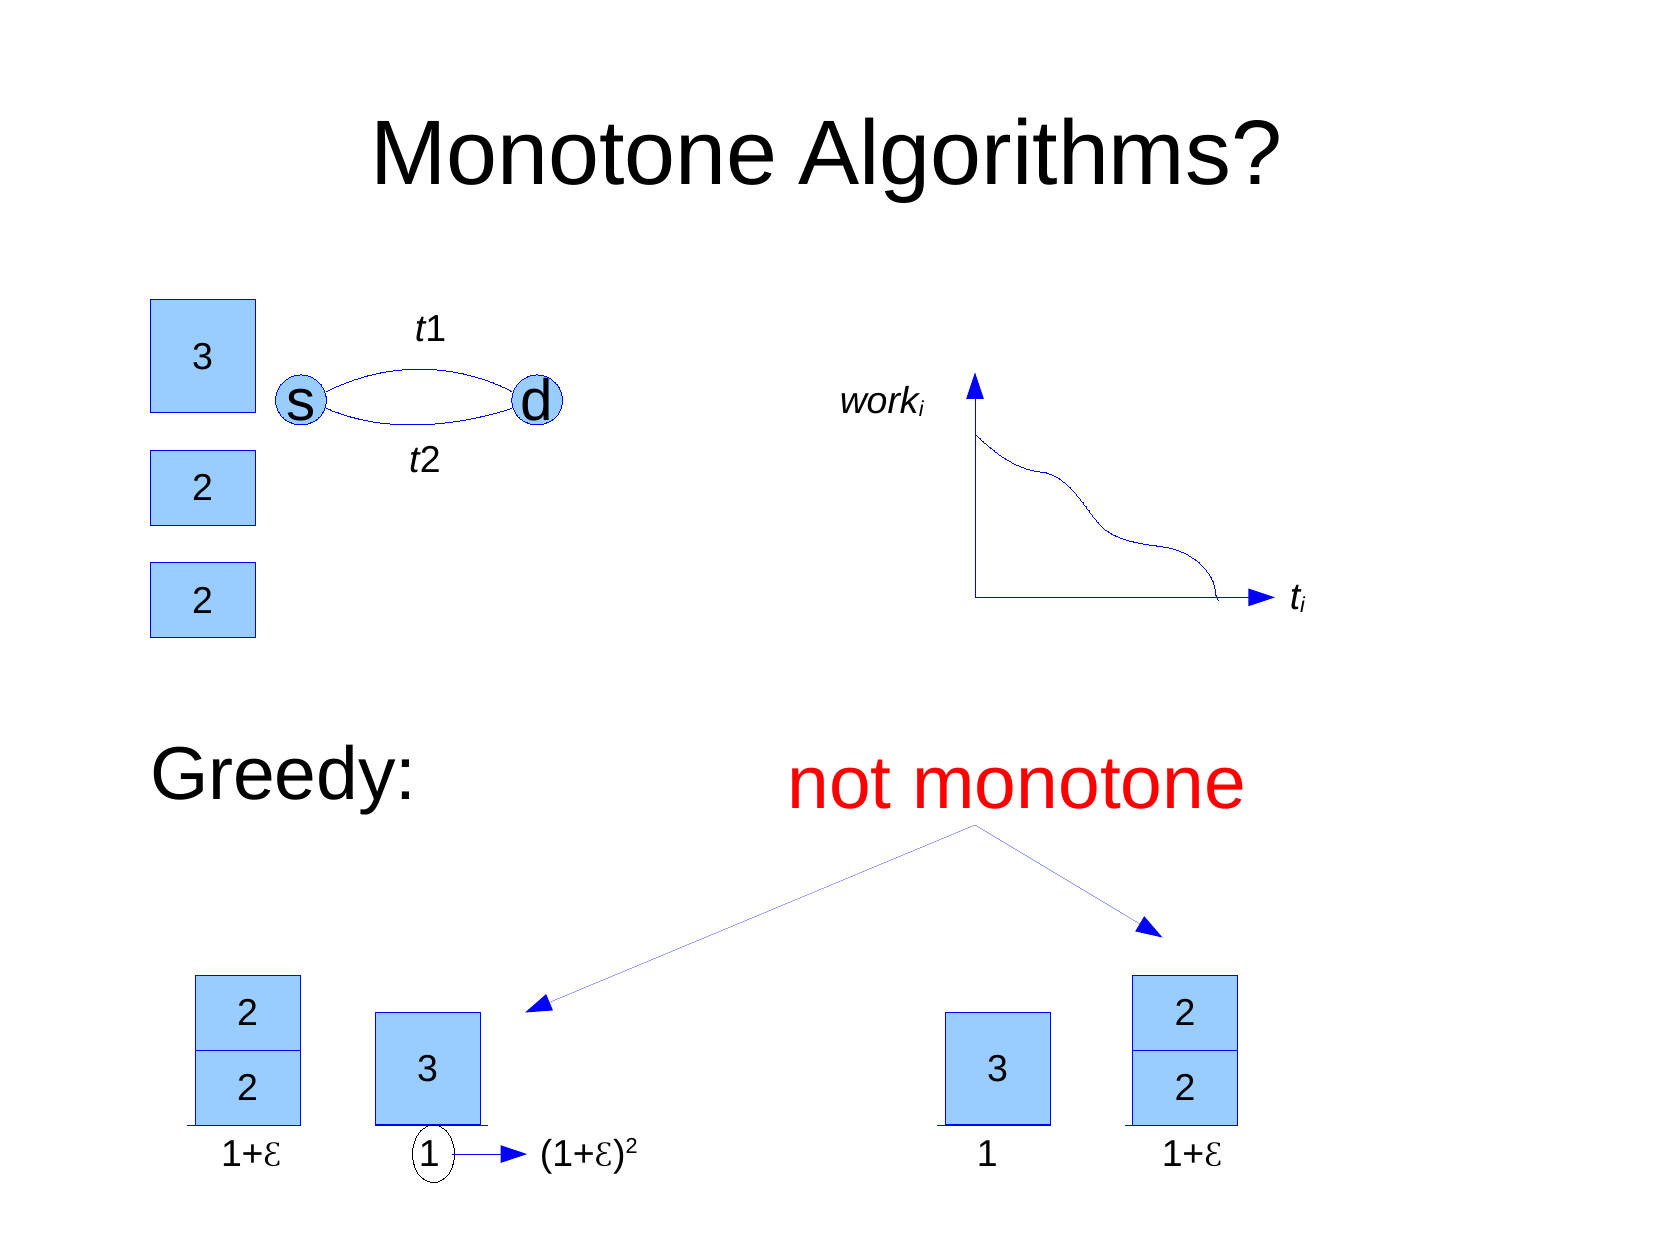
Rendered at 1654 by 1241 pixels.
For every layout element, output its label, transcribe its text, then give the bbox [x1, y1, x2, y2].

text_box 1+ℇ [1147, 1126, 1238, 1182]
text_box 2 [195, 1051, 301, 1125]
text_box t1 [400, 300, 488, 370]
text_box 1 [404, 1125, 455, 1201]
title Monotone Algorithms? [82, 49, 1571, 257]
text_box 2 [195, 975, 301, 1051]
text_box 2 [150, 562, 256, 638]
text_box s [275, 374, 327, 425]
text_box d [511, 374, 563, 425]
text_box not monotone [787, 740, 1426, 826]
text_box Greedy: [150, 684, 614, 863]
text_box 3 [150, 299, 256, 413]
text_box (1+ℇ)2 [525, 1125, 653, 1184]
text_box 1+ℇ [206, 1125, 297, 1201]
text_box 2 [150, 450, 256, 526]
text_box 2 [1132, 1051, 1238, 1125]
text_box worki [825, 372, 1013, 442]
text_box 3 [375, 1012, 481, 1125]
text_box t2 [362, 430, 488, 488]
text_box 2 [1132, 975, 1238, 1051]
text_box 1 [962, 1125, 1013, 1201]
text_box ti [1275, 568, 1463, 638]
text_box 3 [945, 1012, 1051, 1125]
